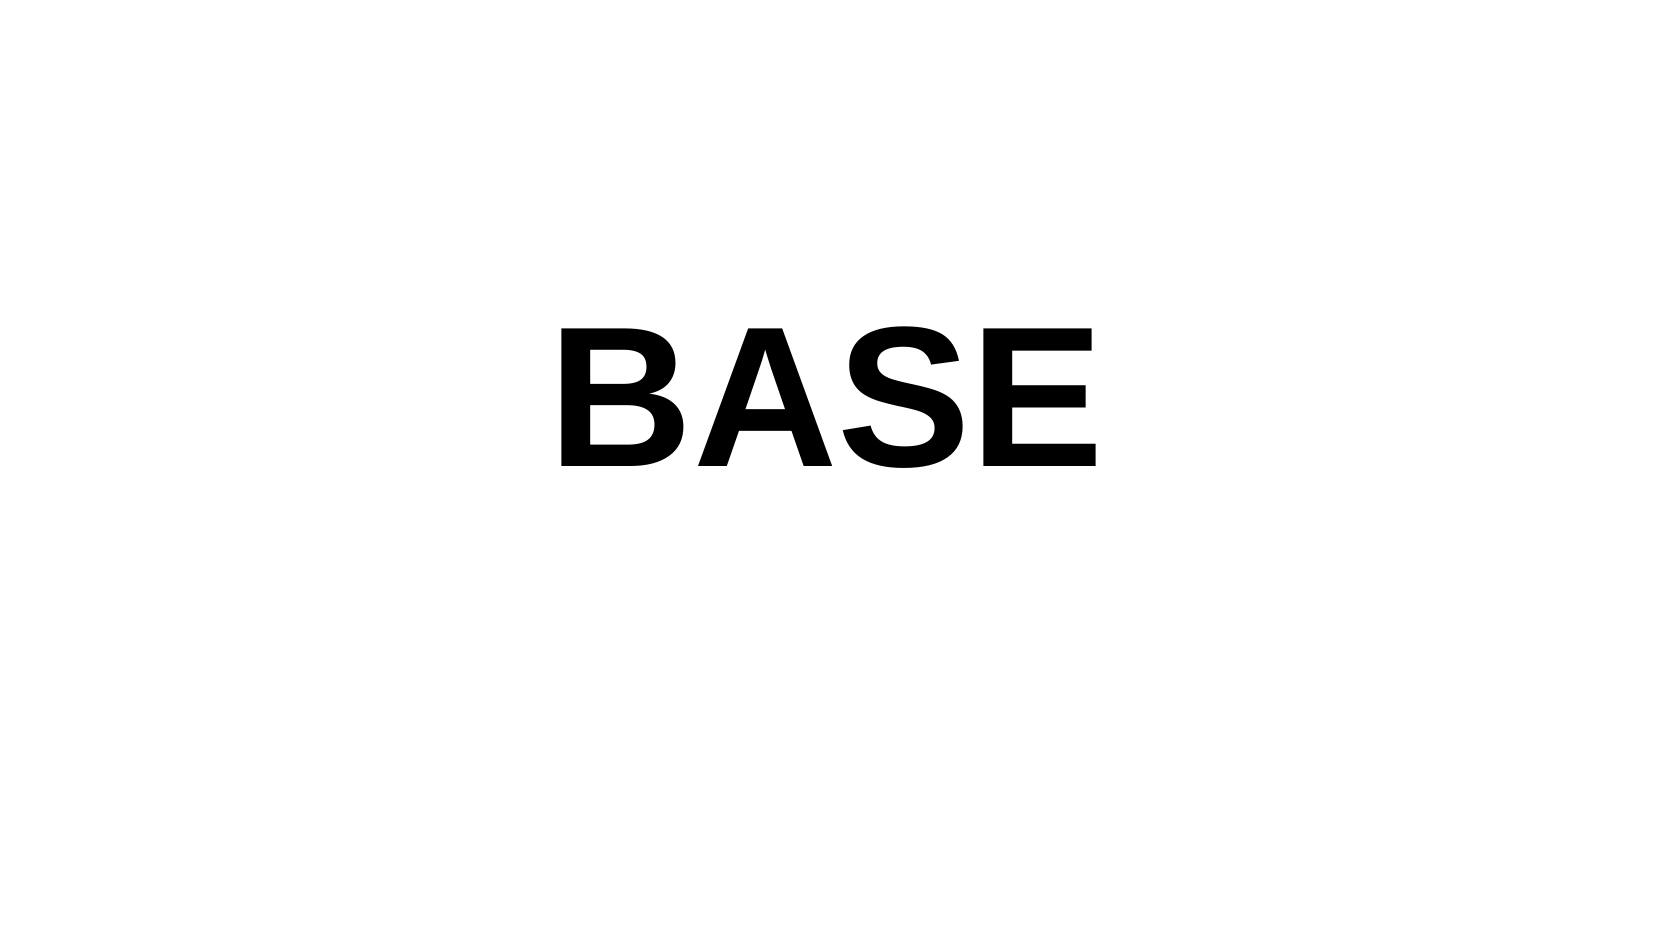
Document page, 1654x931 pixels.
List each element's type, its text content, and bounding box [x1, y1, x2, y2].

subtitle BASE [82, 37, 1571, 757]
